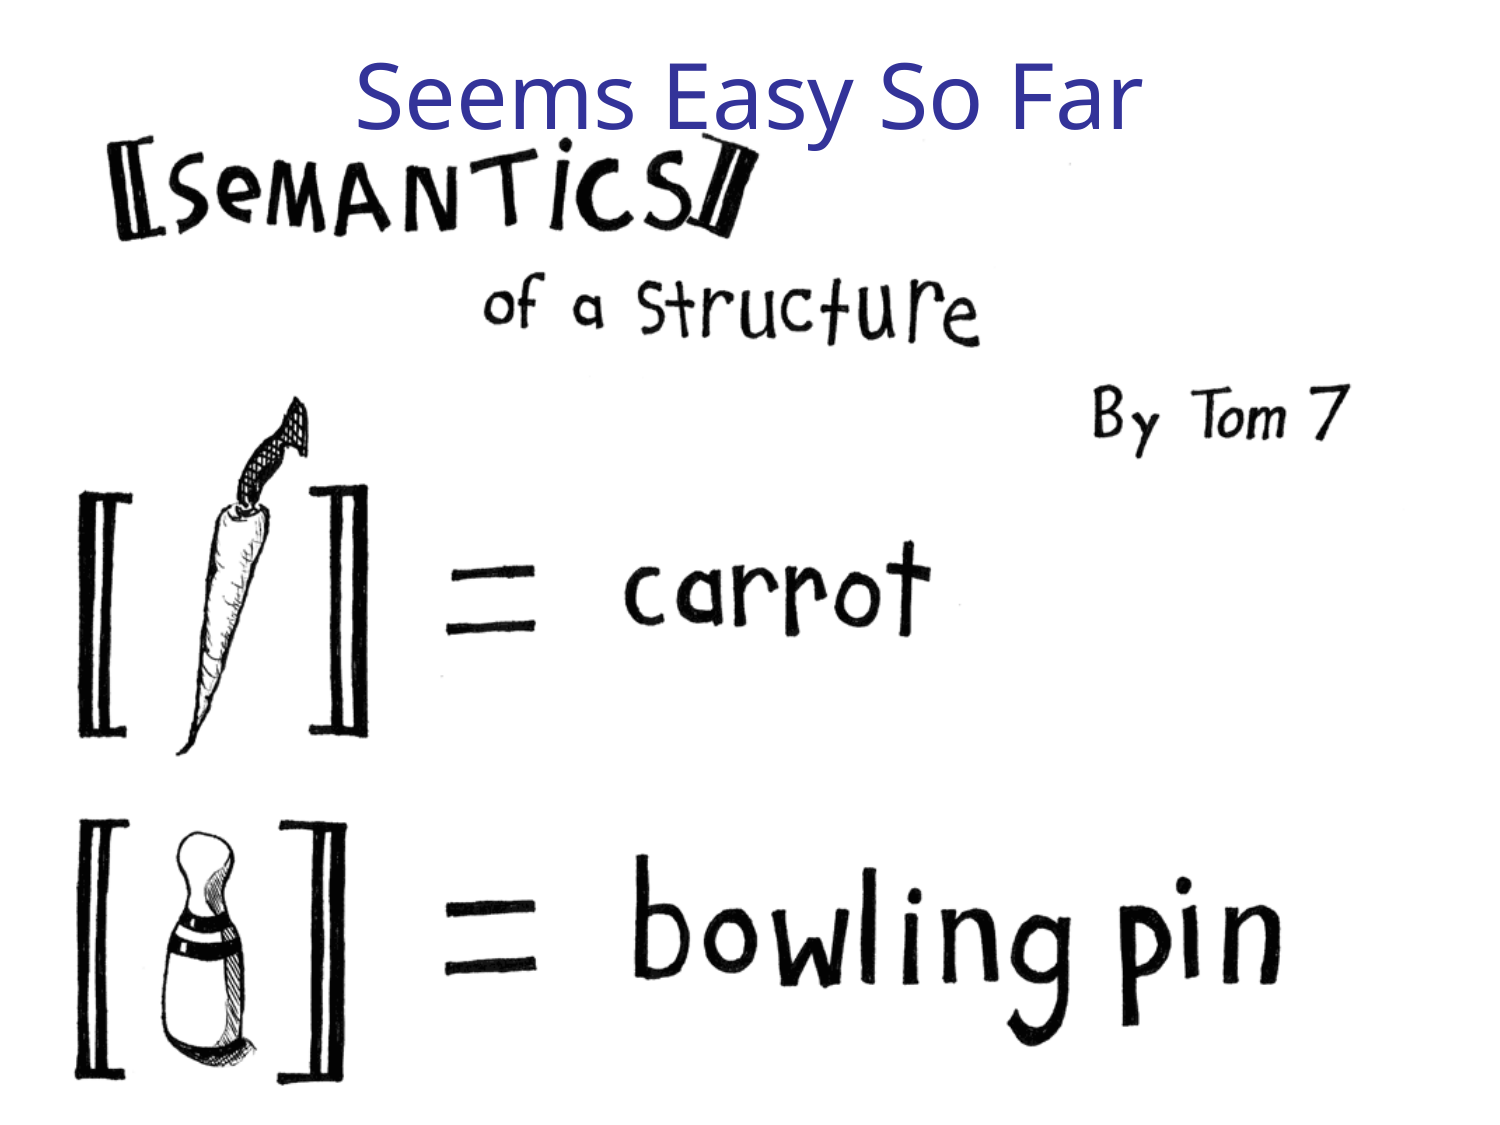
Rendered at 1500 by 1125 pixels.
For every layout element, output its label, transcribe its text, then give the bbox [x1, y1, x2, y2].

title Seems Easy So Far [75, 0, 1426, 188]
picture [12, 121, 1413, 1111]
